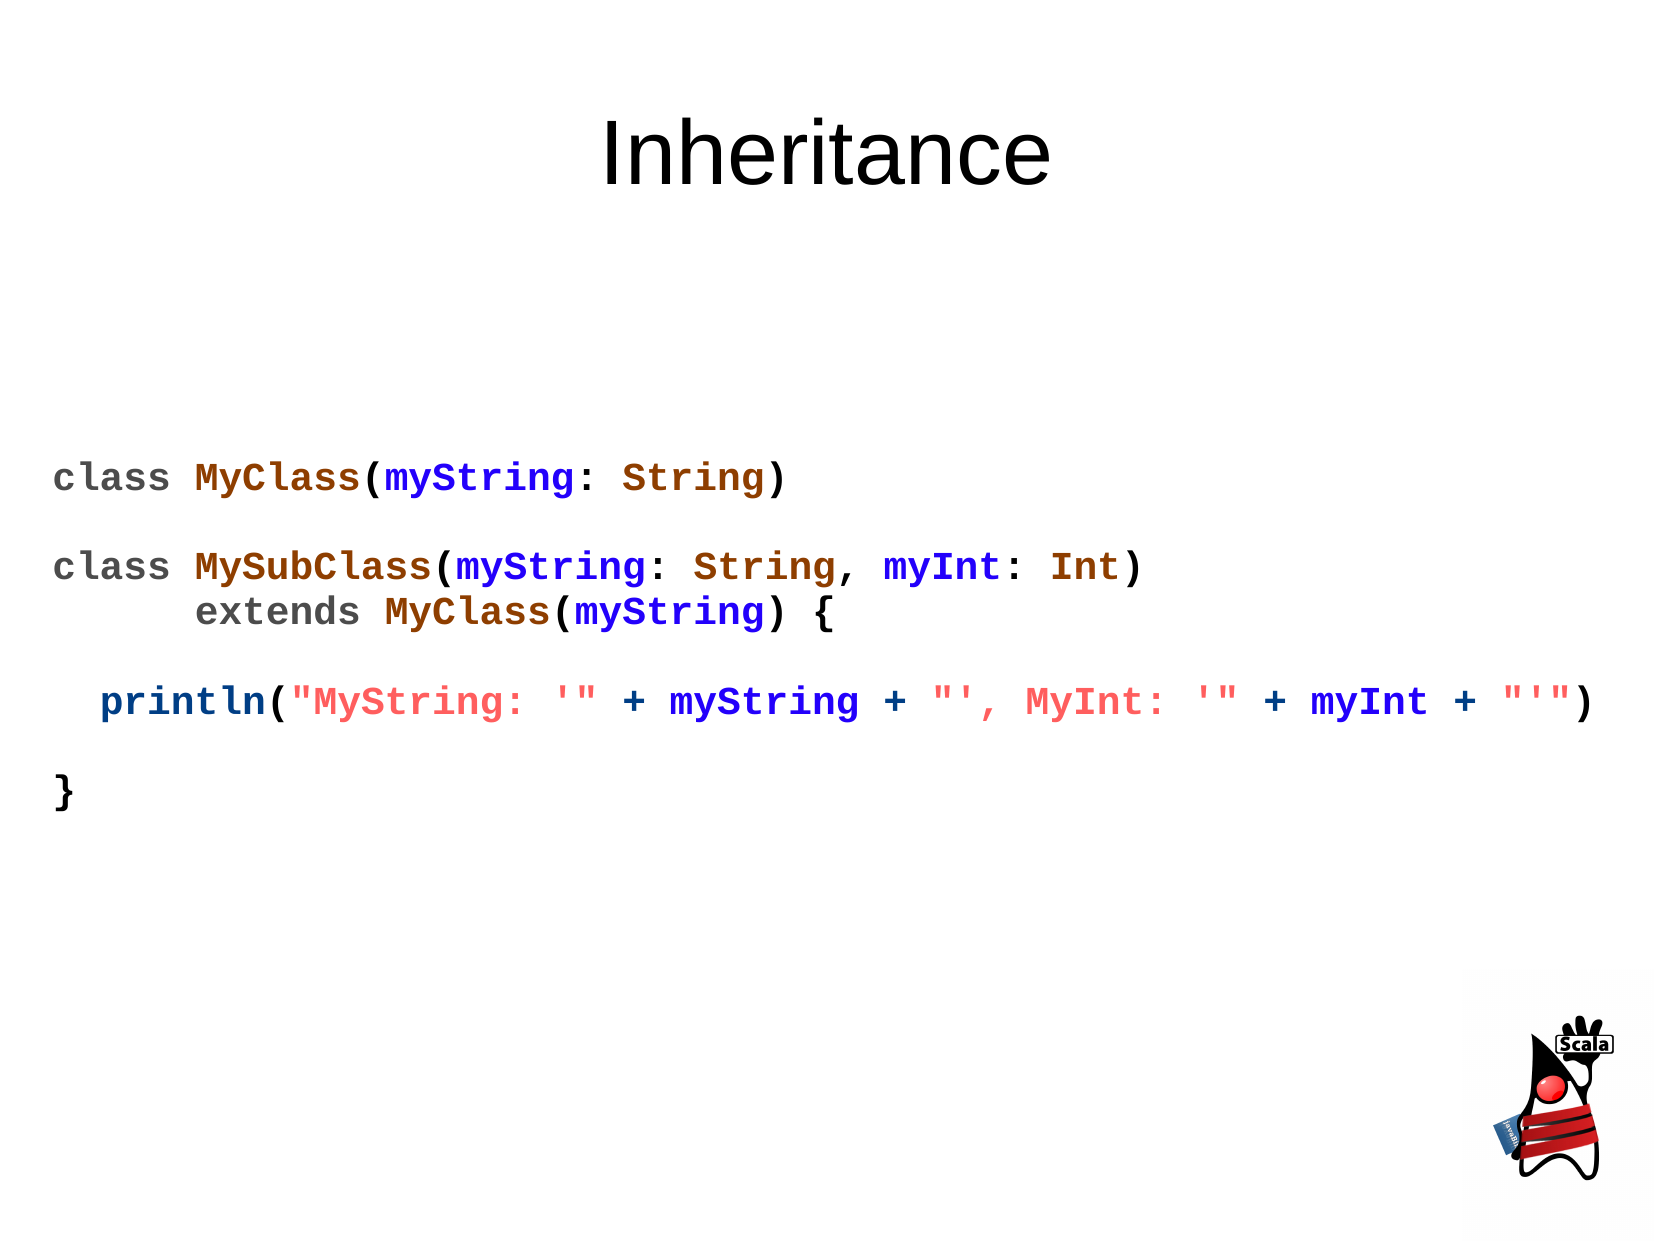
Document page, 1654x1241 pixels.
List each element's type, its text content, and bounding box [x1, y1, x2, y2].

text_box class MyClass(myString: String) class MySubClass(myString: String, myInt: Int) extends MyClass(myString) { println("MyString: '" + myString + "', MyInt: '" + myInt + "'") } [37, 450, 1654, 823]
picture [1462, 969, 1654, 1241]
title Inheritance [82, 56, 1571, 250]
